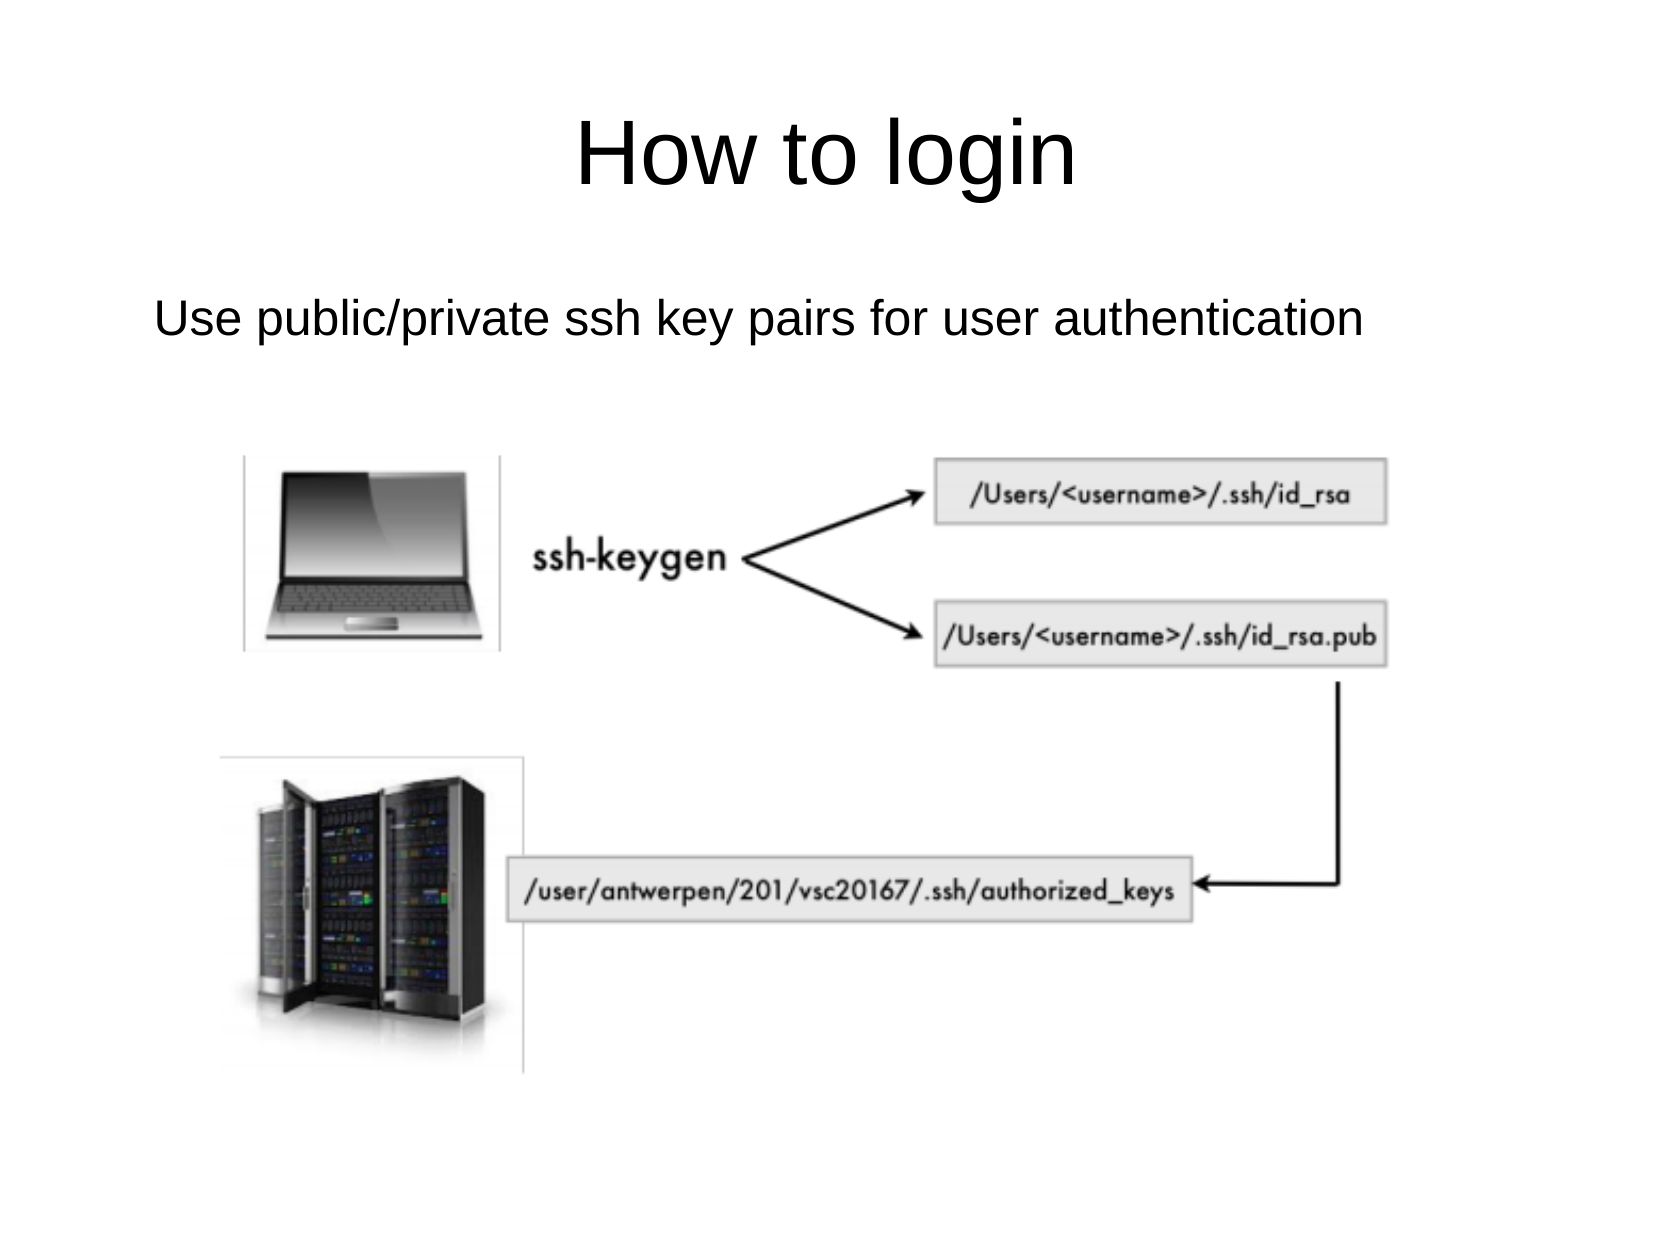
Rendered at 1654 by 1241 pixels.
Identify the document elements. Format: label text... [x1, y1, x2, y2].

picture [150, 377, 1477, 1145]
title How to login [82, 49, 1571, 257]
list Use public/private ssh key pairs for user authentication [82, 290, 1571, 1010]
